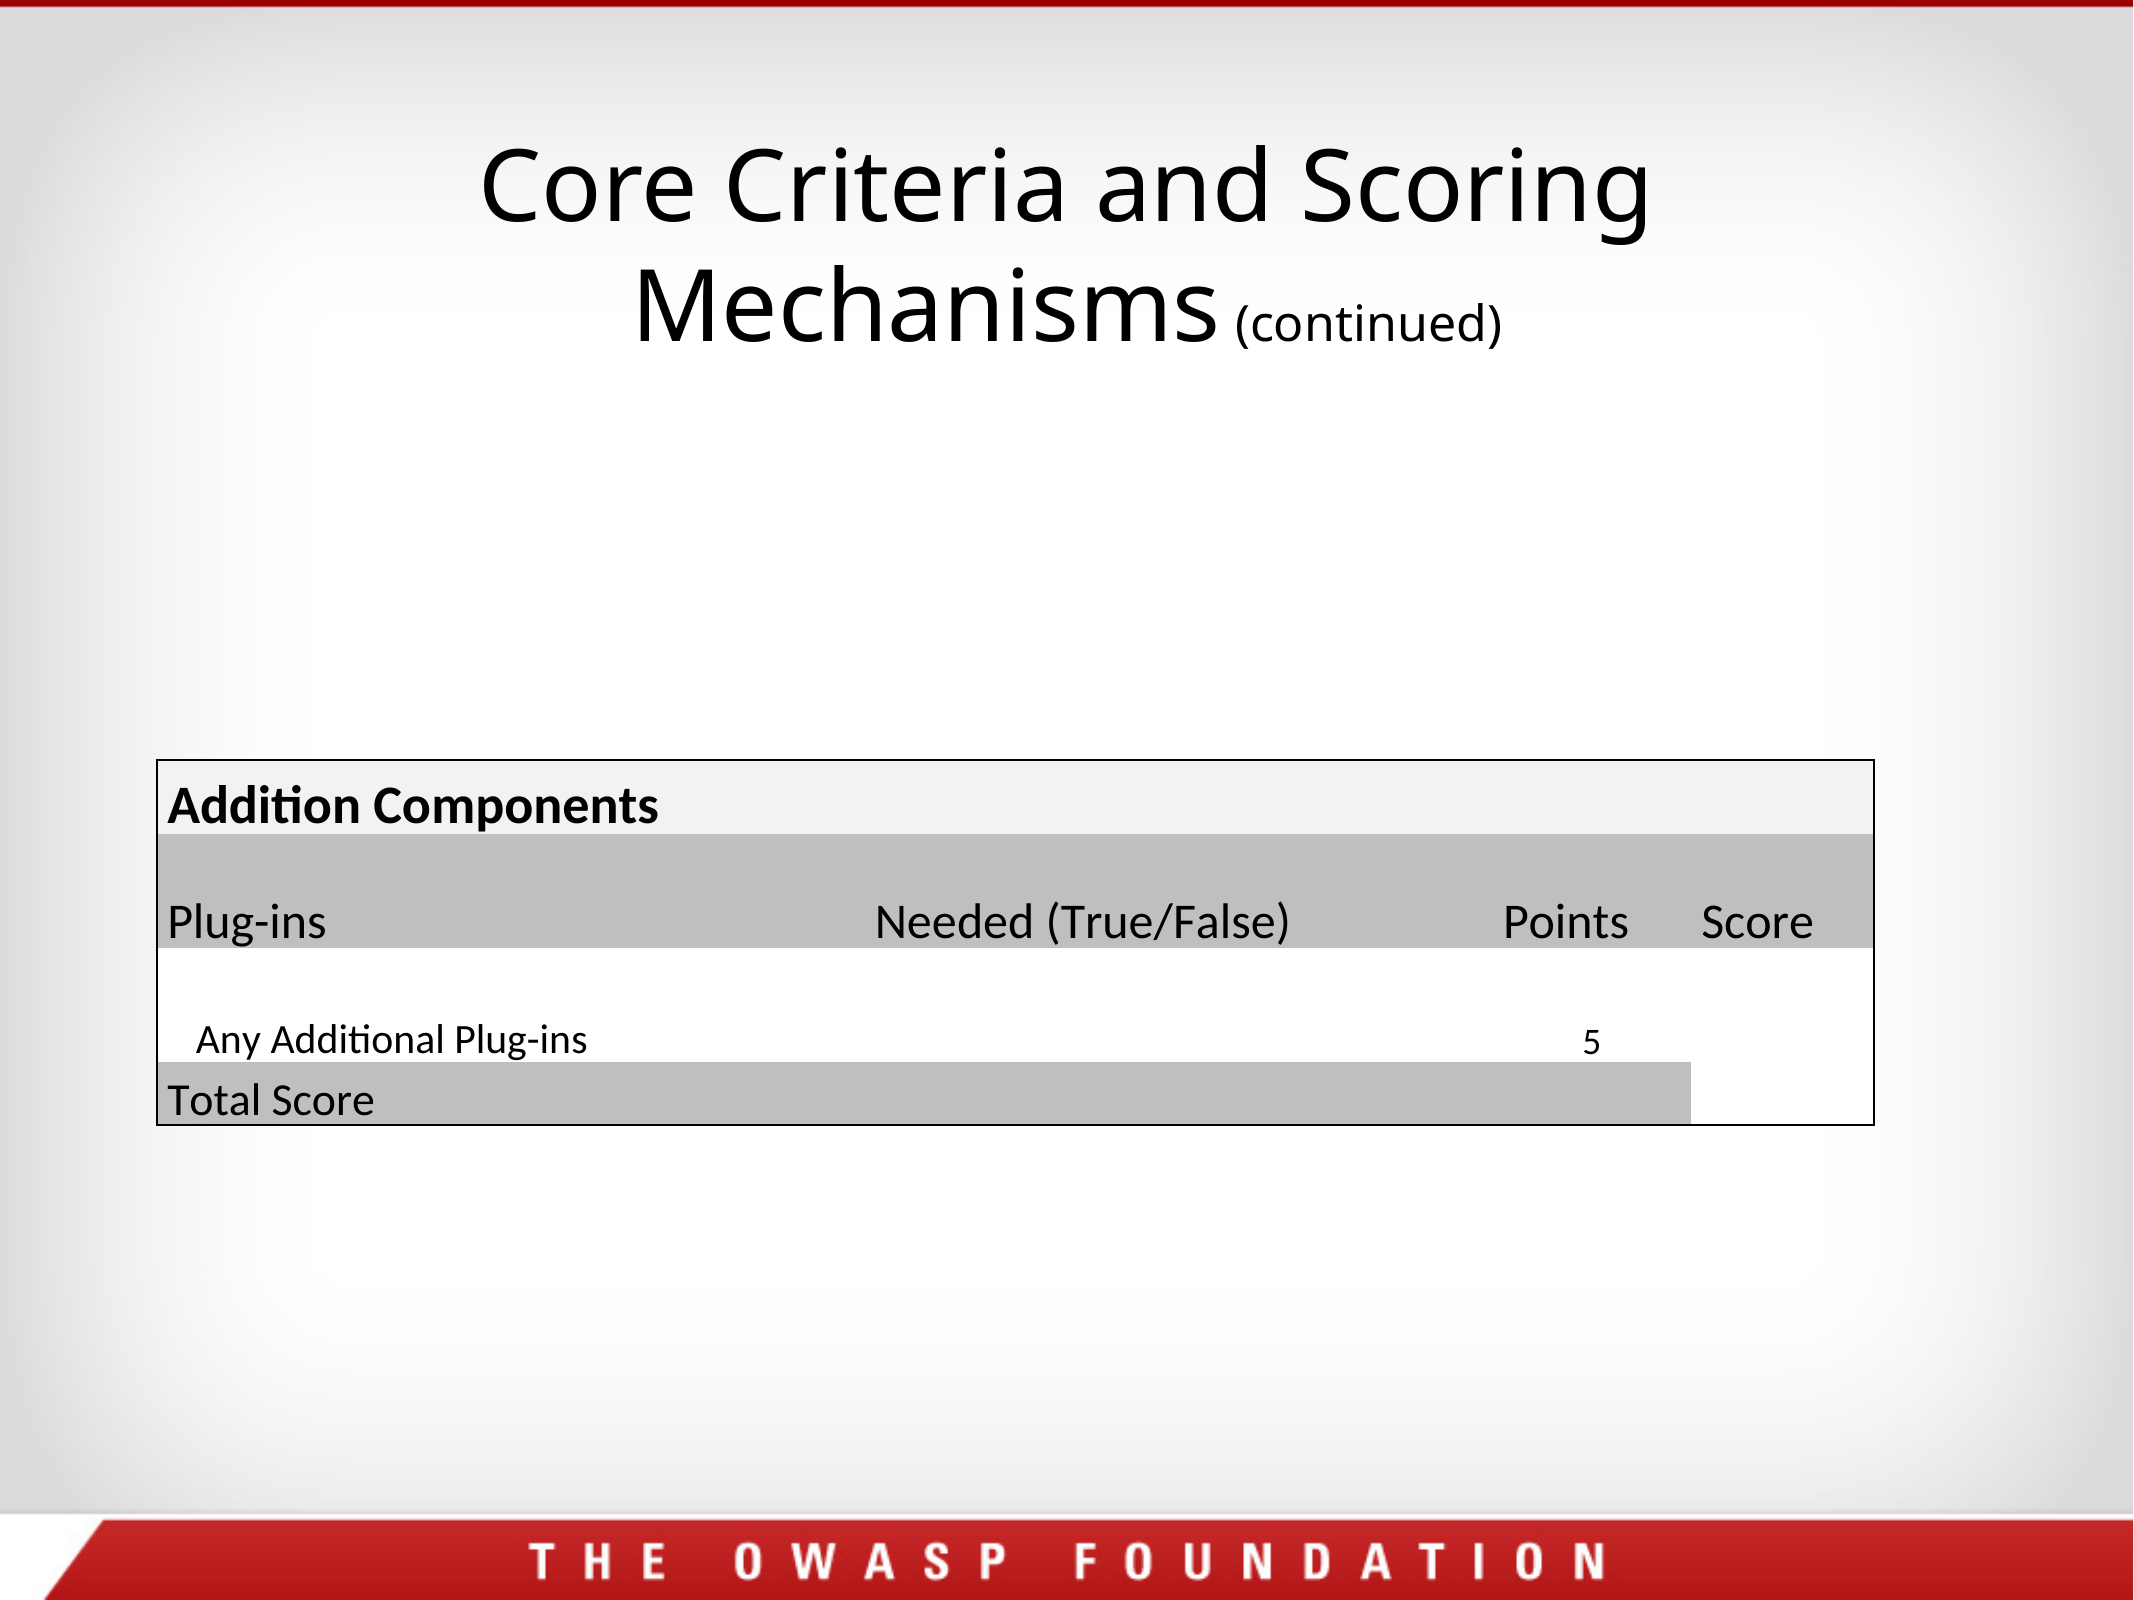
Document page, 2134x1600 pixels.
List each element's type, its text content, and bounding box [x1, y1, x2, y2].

table_cell [1691, 1062, 1873, 1124]
table_cell Any Additional Plug-ins [158, 948, 864, 1062]
table_cell Points [1493, 834, 1691, 948]
table_header Addition Components [158, 761, 1873, 834]
table_cell Score [1691, 834, 1873, 948]
picture [0, 0, 2134, 1600]
title Core Criteria and Scoring Mechanisms (continued) [208, 22, 1925, 461]
table_cell Needed (True/False) [864, 834, 1493, 948]
table_cell Total Score [158, 1062, 1691, 1124]
table_cell [864, 948, 1493, 1062]
table_cell [1691, 948, 1873, 1062]
table_cell 5 [1493, 948, 1691, 1062]
table_cell Plug-ins [158, 834, 864, 948]
